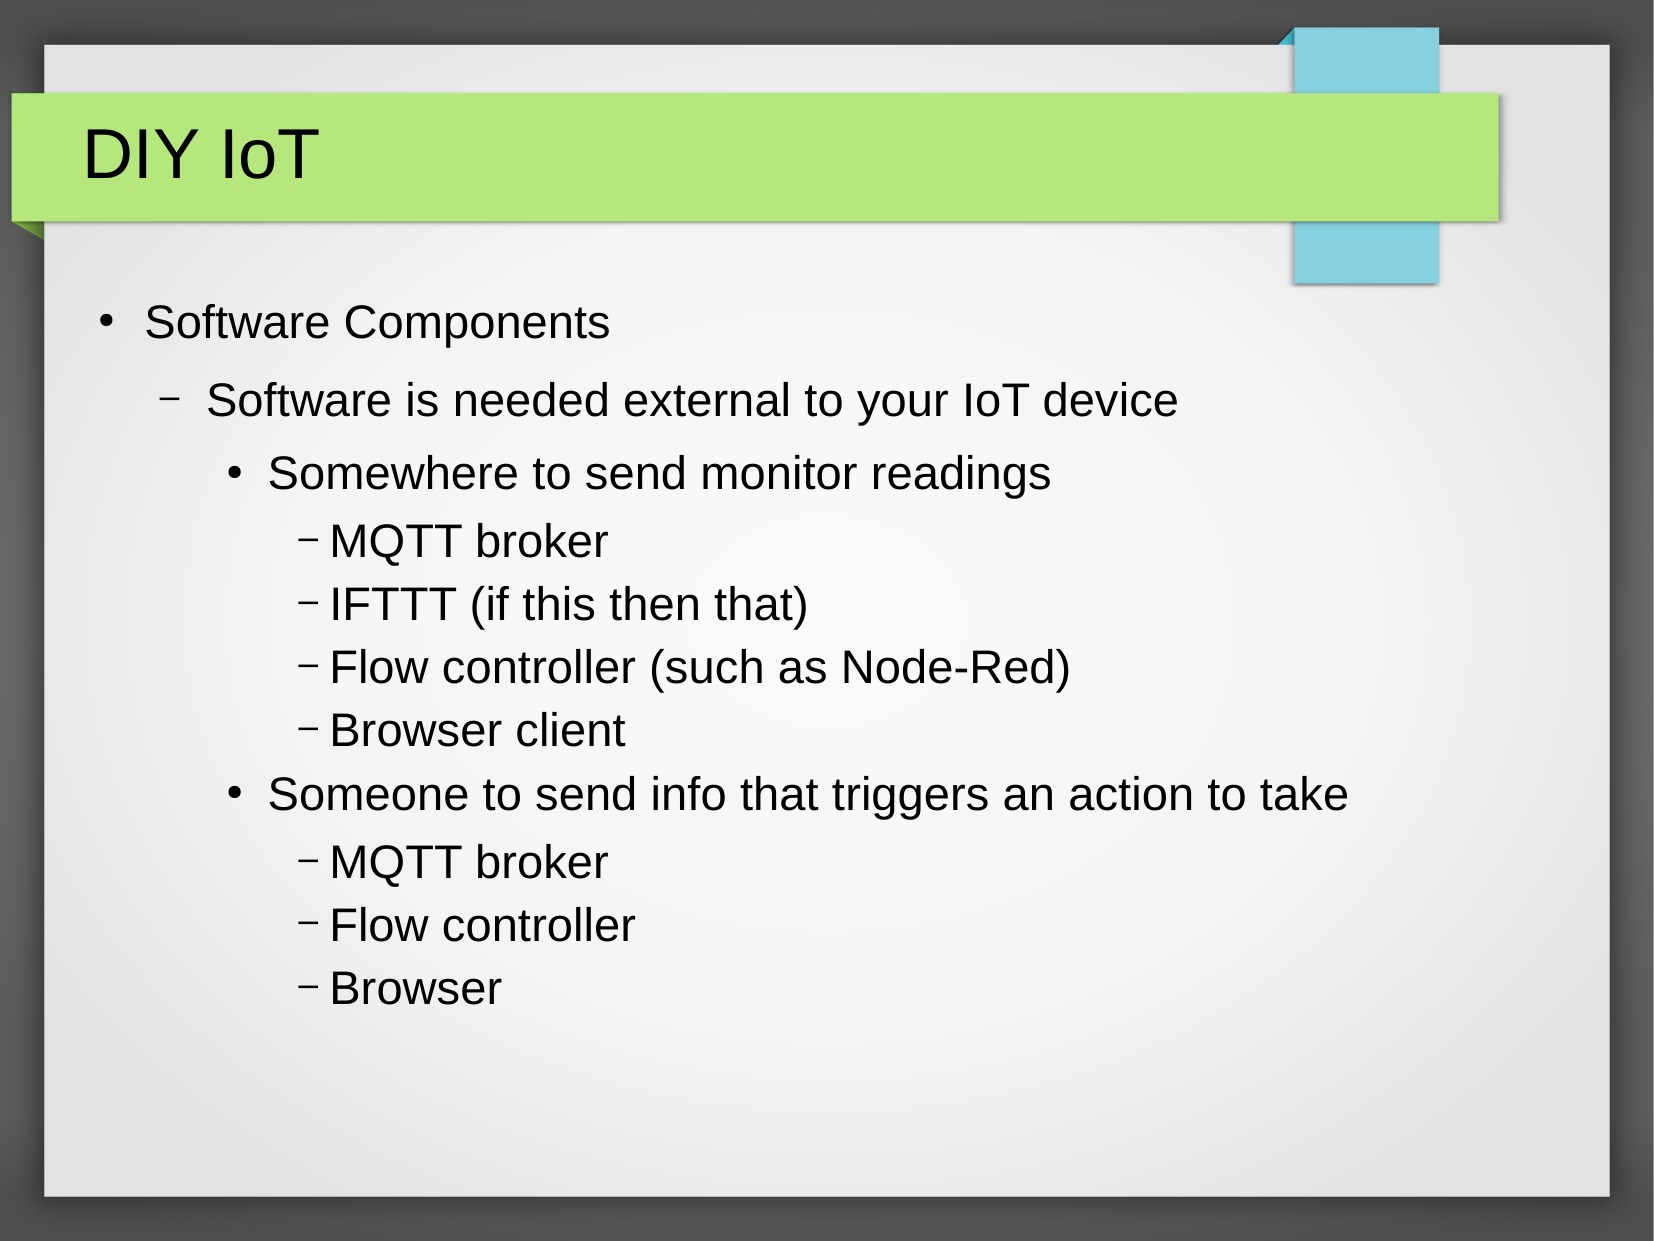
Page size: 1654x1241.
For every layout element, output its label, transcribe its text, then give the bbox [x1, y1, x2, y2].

list Software Components Software is needed external to your IoT device Somewhere to send monitor readings MQTT broker IFTTT (if this then that) Flow controller (such as Node-Red) Browser client Someone to send info that triggers an action to take MQTT broker Flow controller Browser [82, 295, 1571, 1015]
title DIY IoT [82, 94, 1264, 213]
picture [0, 0, 1654, 1241]
